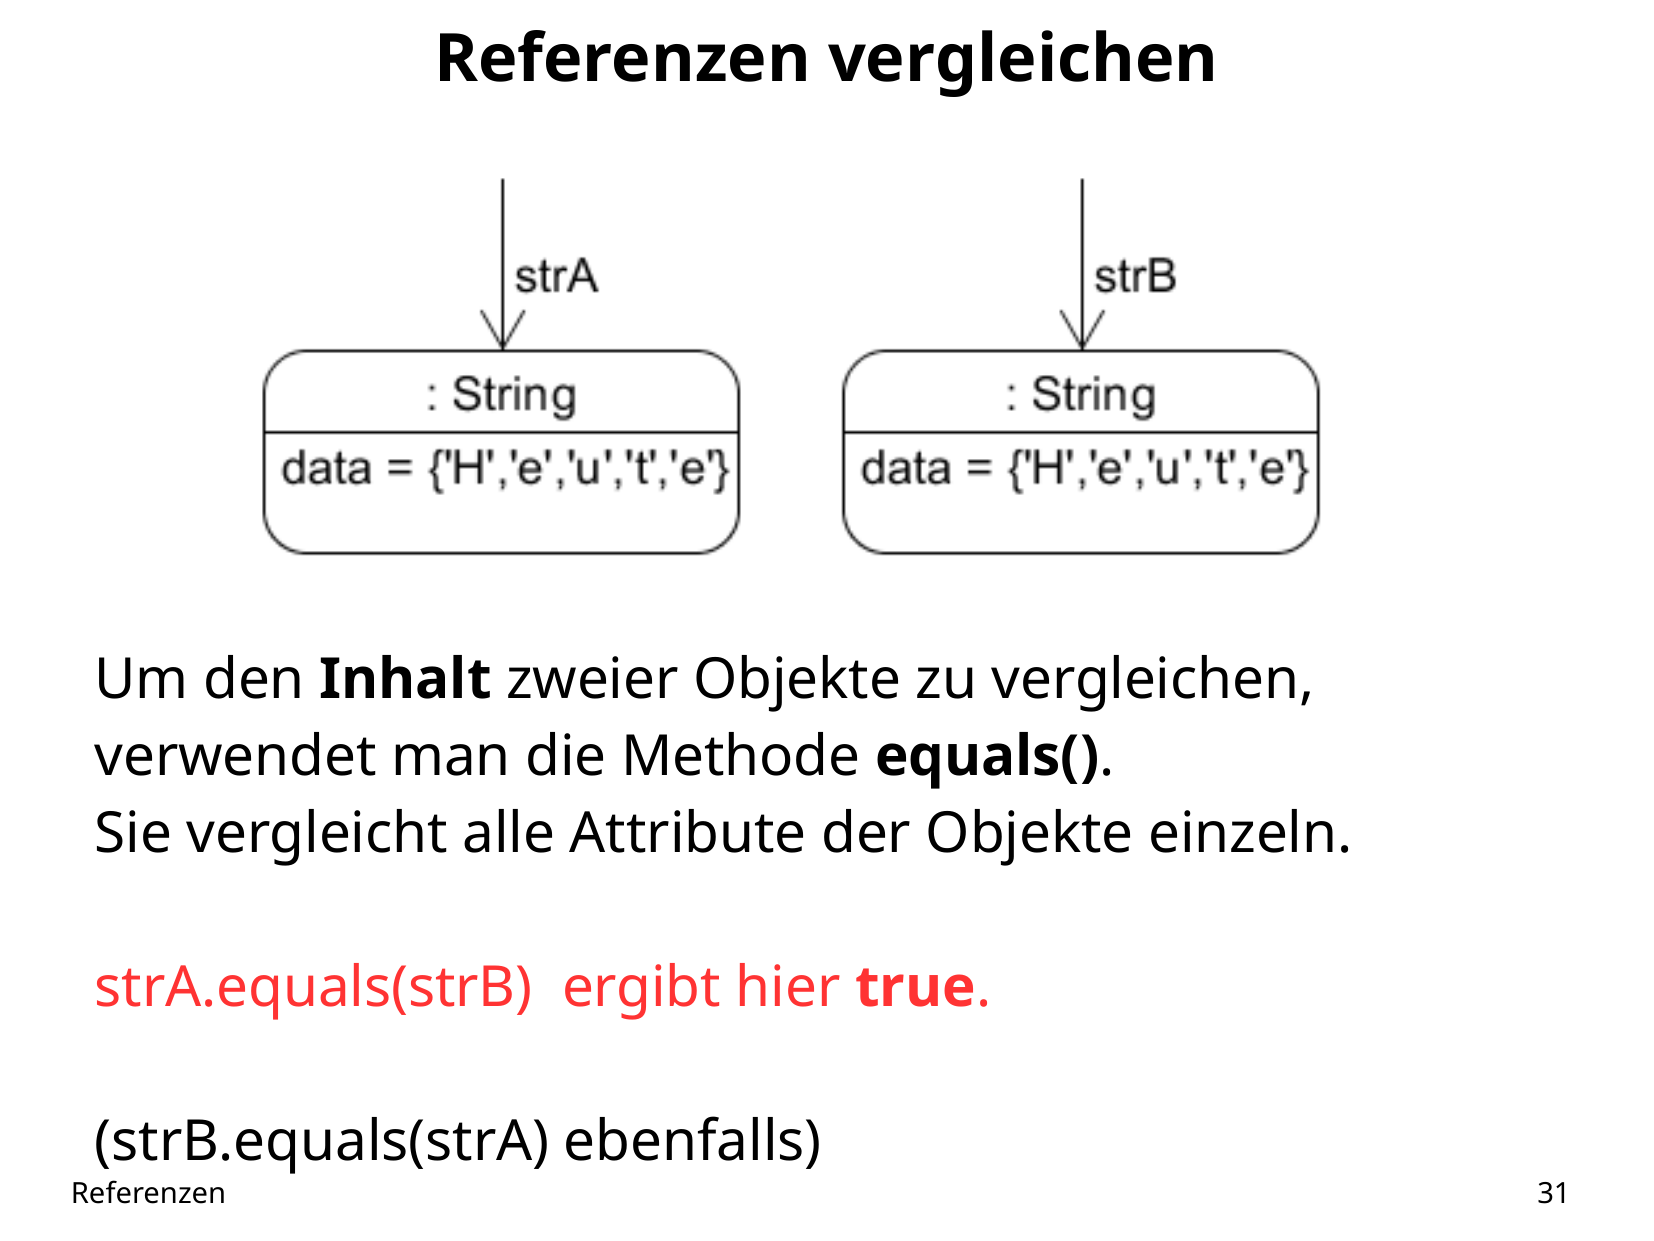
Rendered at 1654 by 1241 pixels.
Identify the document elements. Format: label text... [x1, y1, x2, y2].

list Um den Inhalt zweier Objekte zu vergleichen, verwendet man die Methode equals(). Sie vergleicht alle Attribute der Objekte einzeln. strA.equals(strB) ergibt hier true. (strB.equals(strA) ebenfalls) [94, 637, 1571, 1182]
title Referenzen vergleichen [0, 5, 1654, 107]
picture [261, 177, 1323, 558]
